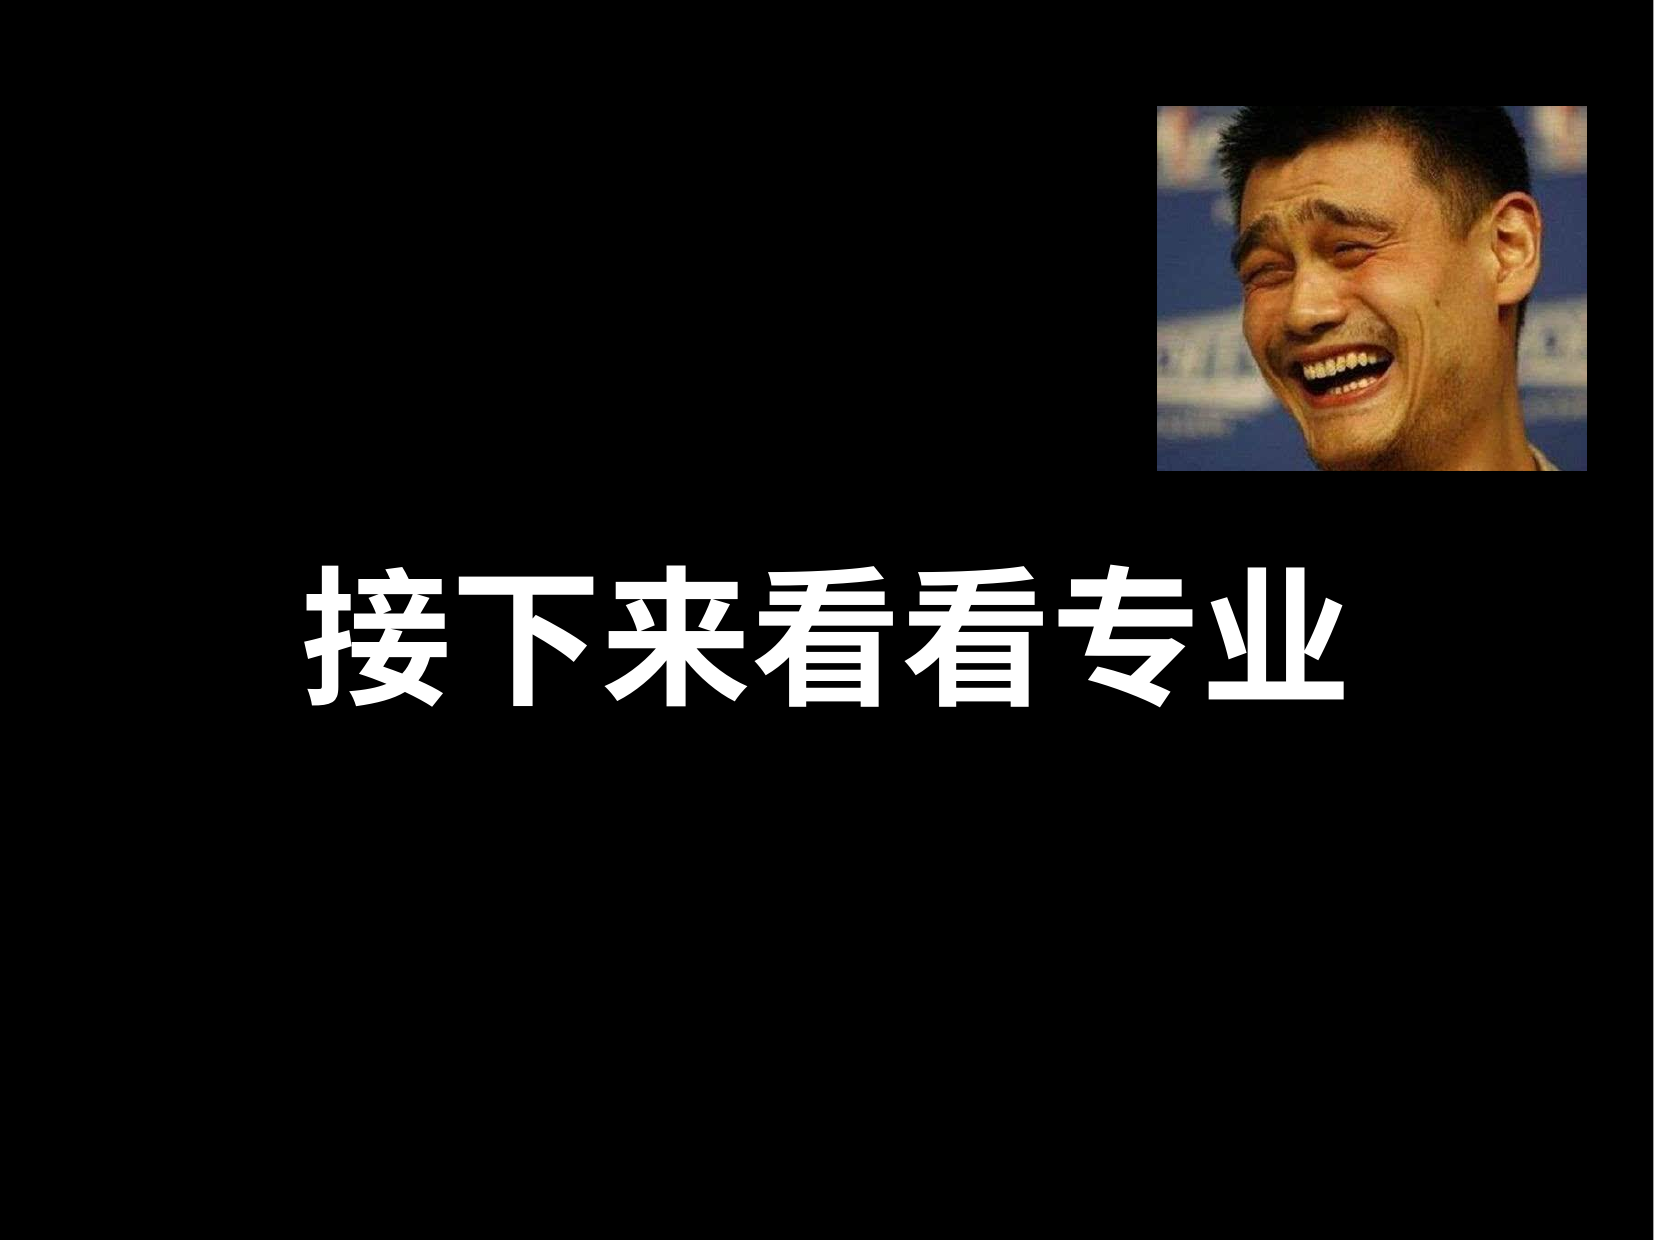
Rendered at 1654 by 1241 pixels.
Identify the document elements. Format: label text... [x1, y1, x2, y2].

picture [1157, 106, 1587, 471]
subtitle 接下来看看专业 [221, 519, 1433, 662]
